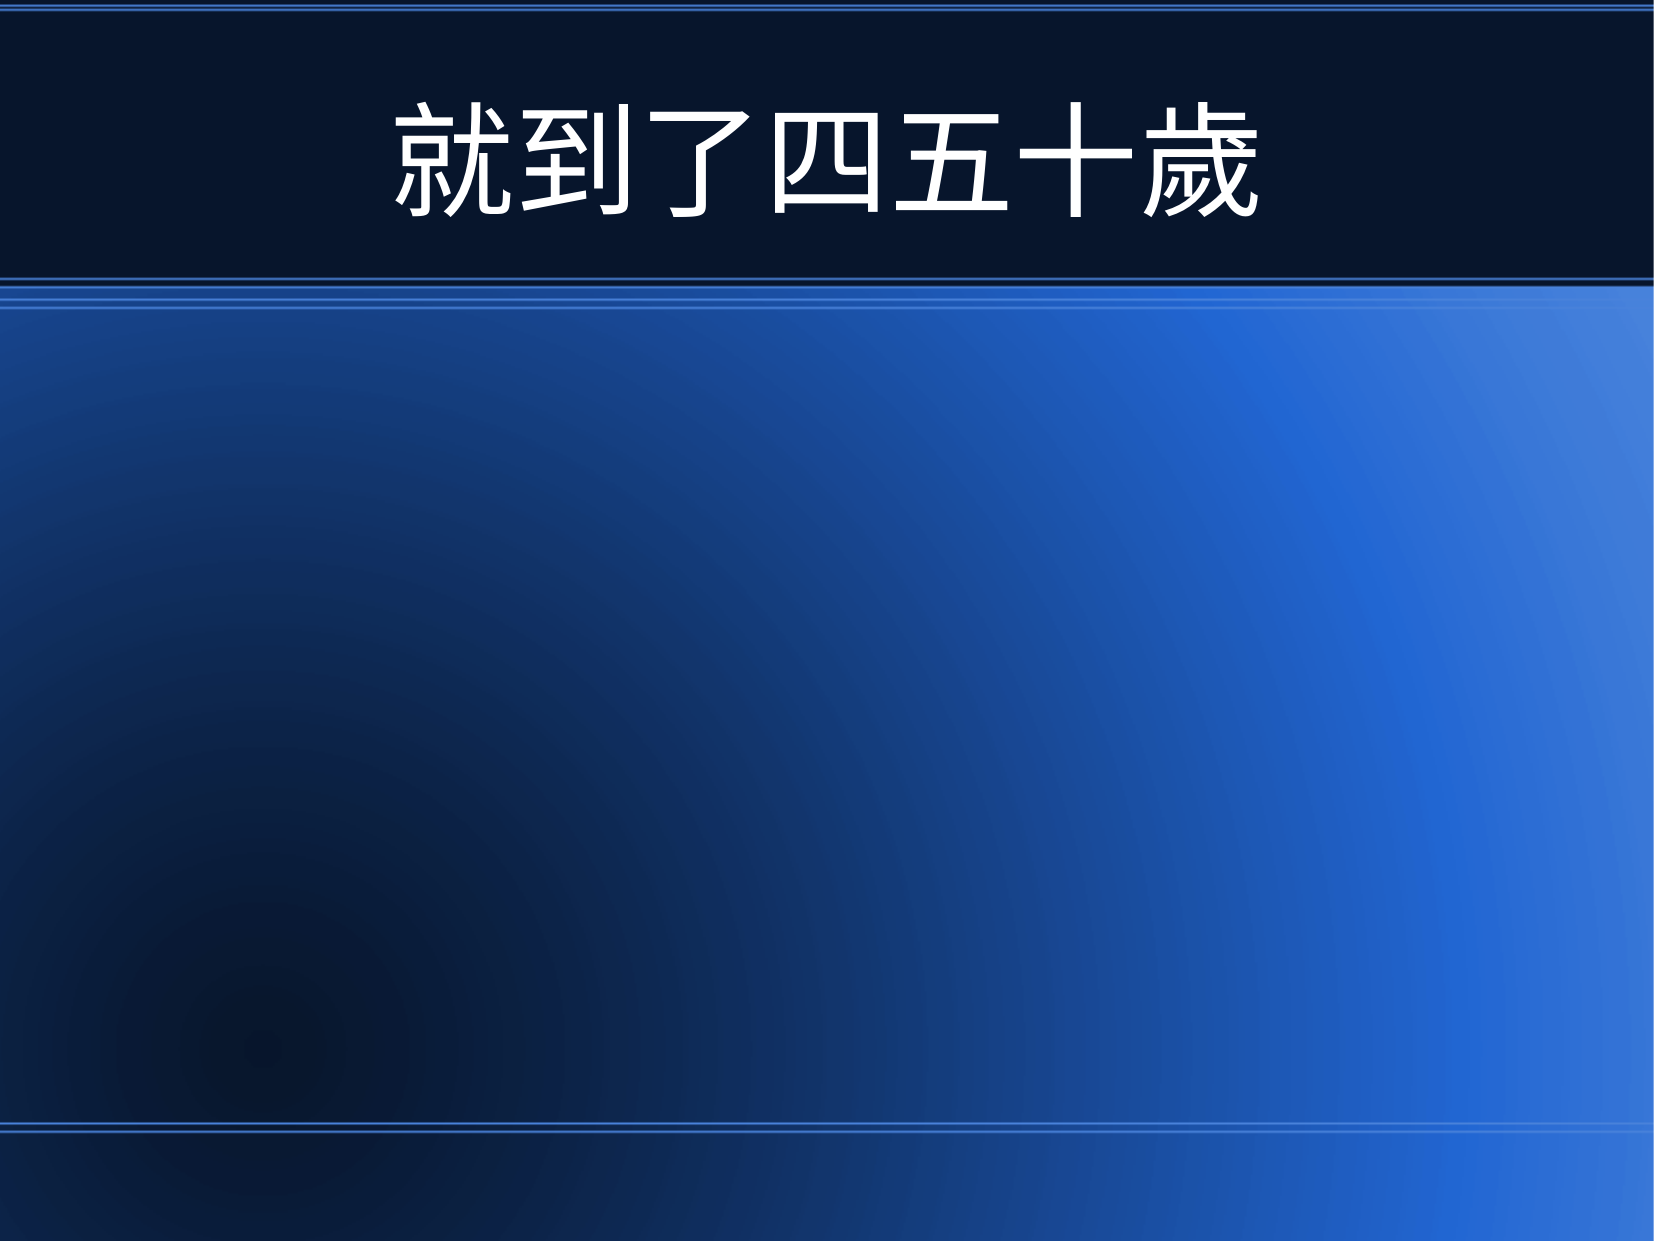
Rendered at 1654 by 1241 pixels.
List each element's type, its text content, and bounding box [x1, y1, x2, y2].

picture [0, 0, 1654, 1241]
title 就到了四五十歲 [82, 49, 1571, 257]
